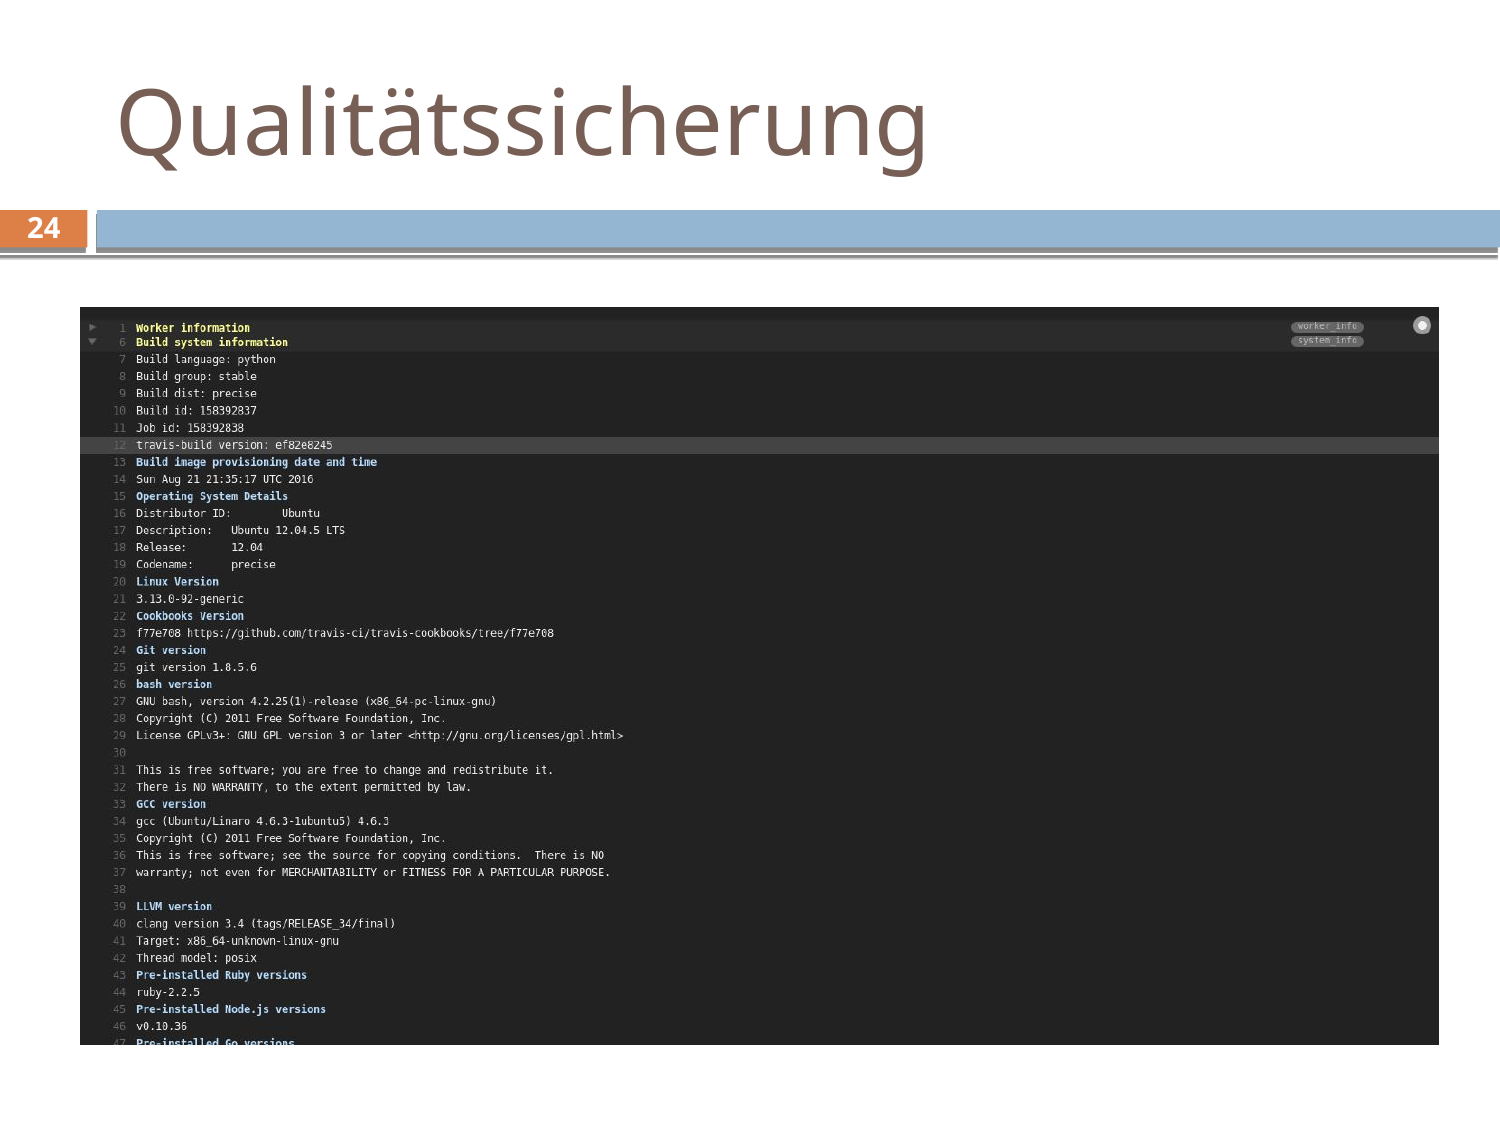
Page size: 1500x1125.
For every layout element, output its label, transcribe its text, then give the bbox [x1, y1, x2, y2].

picture [80, 307, 1439, 1045]
title Qualitätssicherung [100, 37, 1438, 200]
